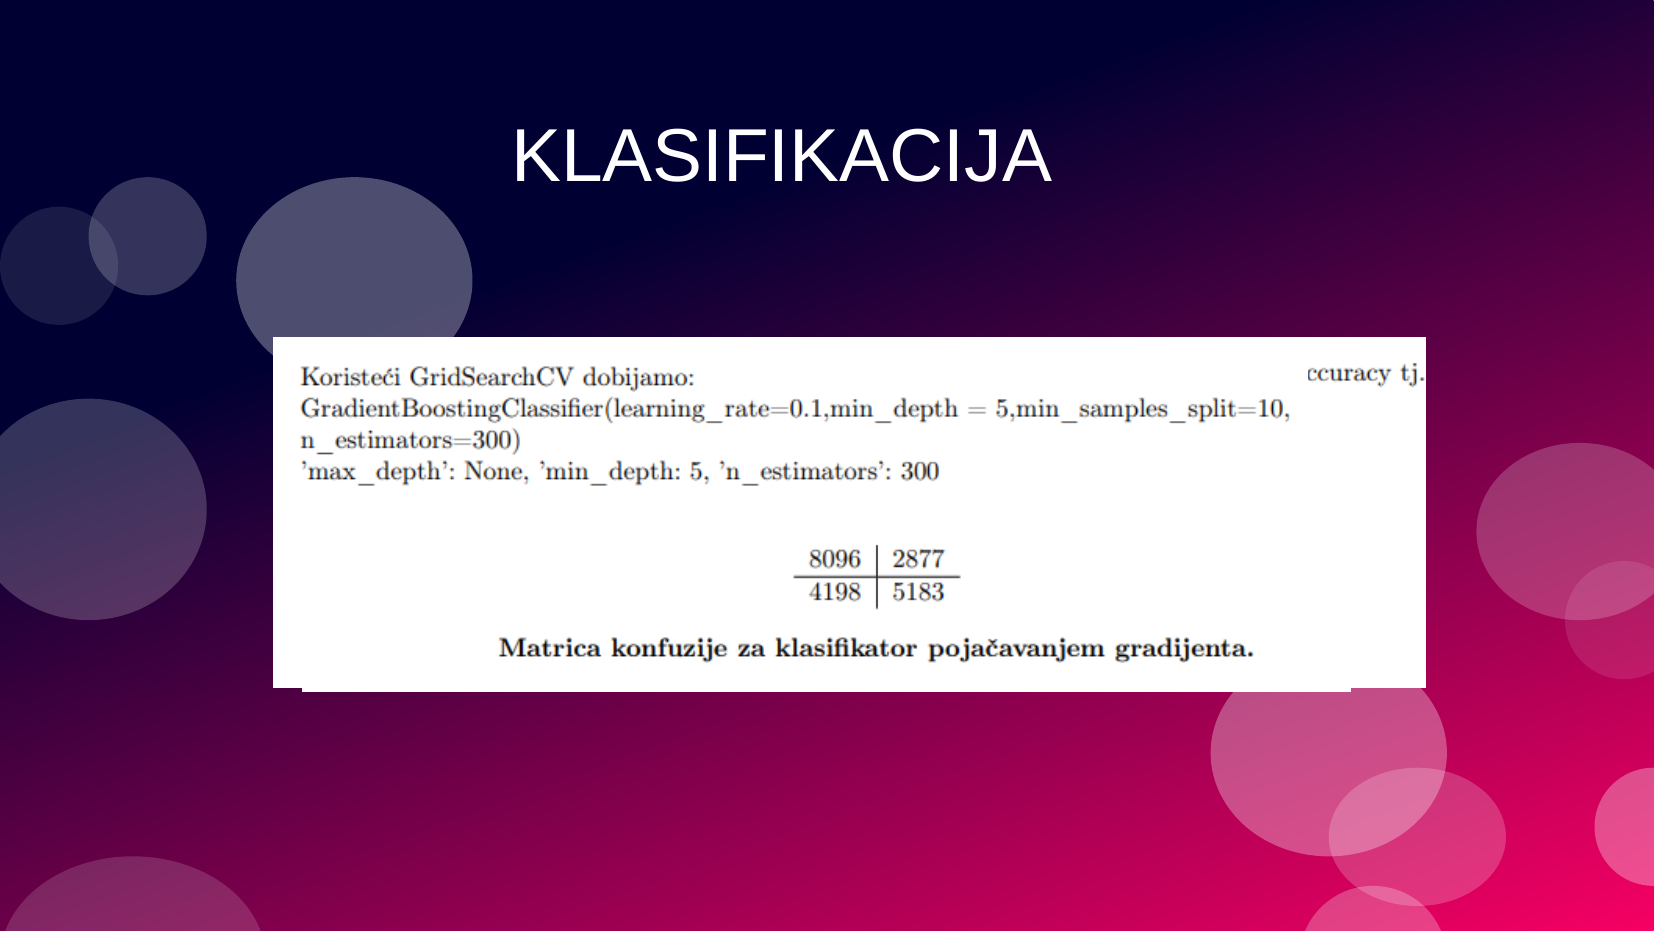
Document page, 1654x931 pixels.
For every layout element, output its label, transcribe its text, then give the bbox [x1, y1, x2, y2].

title KLASIFIKACIJA [511, 73, 1654, 237]
picture [273, 337, 1426, 692]
